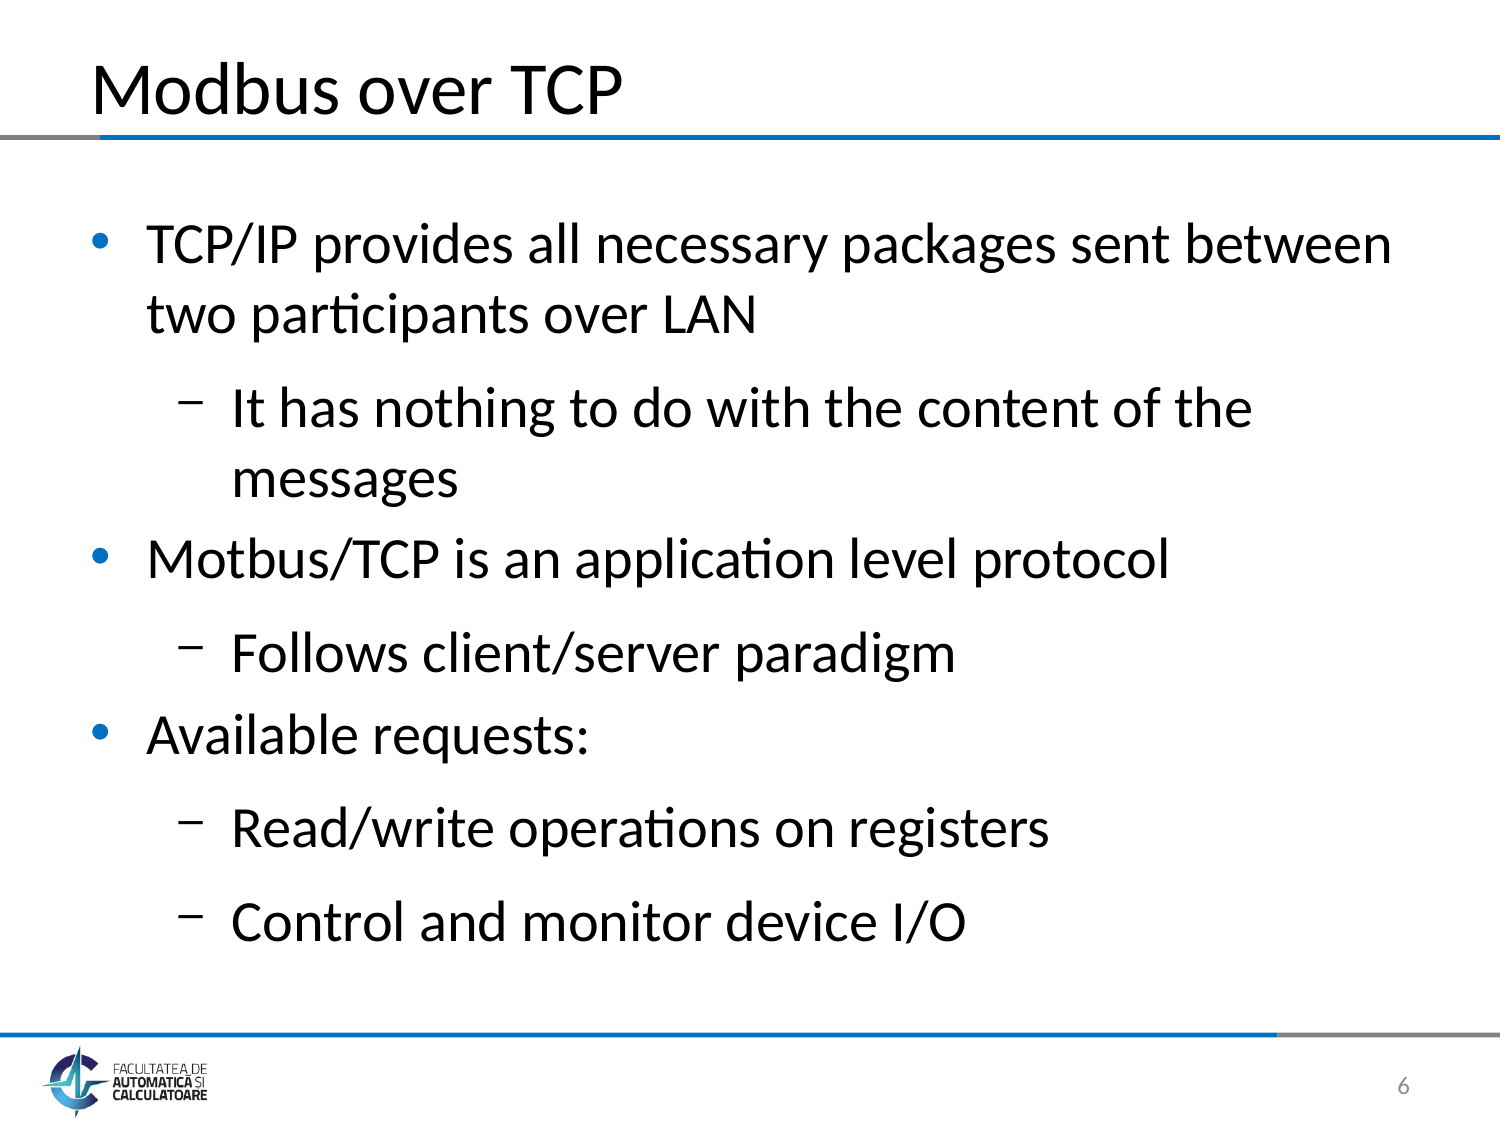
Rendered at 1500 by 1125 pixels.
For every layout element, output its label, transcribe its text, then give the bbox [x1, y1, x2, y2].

picture [41, 1045, 207, 1118]
list TCP/IP provides all necessary packages sent between two participants over LAN It has nothing to do with the content of the messages Motbus/TCP is an application level protocol Follows client/server paradigm Available requests: Read/write operations on registers Control and monitor device I/O [75, 184, 1425, 975]
title Modbus over TCP [75, 30, 1425, 138]
